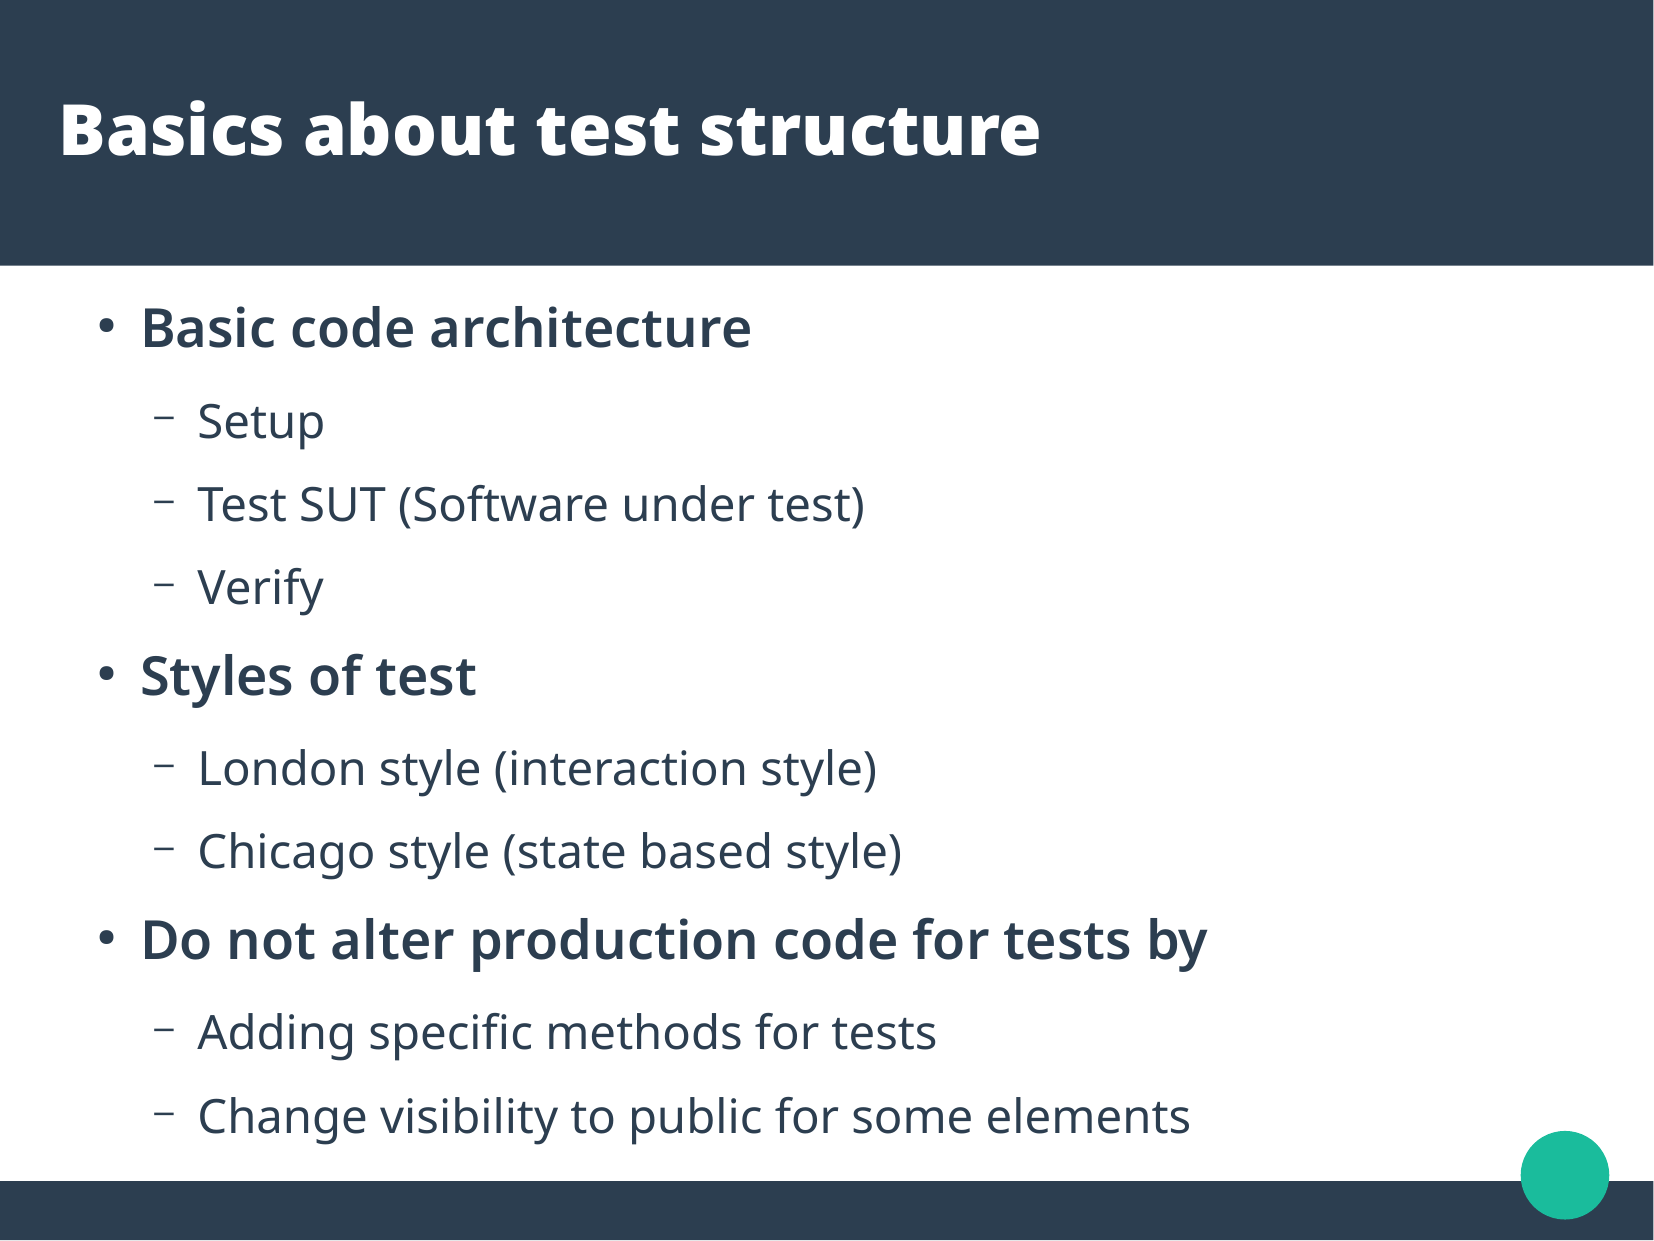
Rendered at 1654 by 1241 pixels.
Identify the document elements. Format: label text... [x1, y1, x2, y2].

list Basic code architecture Setup Test SUT (Software under test) Verify Styles of test London style (interaction style) Chicago style (state based style) Do not alter production code for tests by Adding specific methods for tests Change visibility to public for some elements [82, 290, 1571, 1156]
title Basics about test structure [59, 49, 1595, 207]
